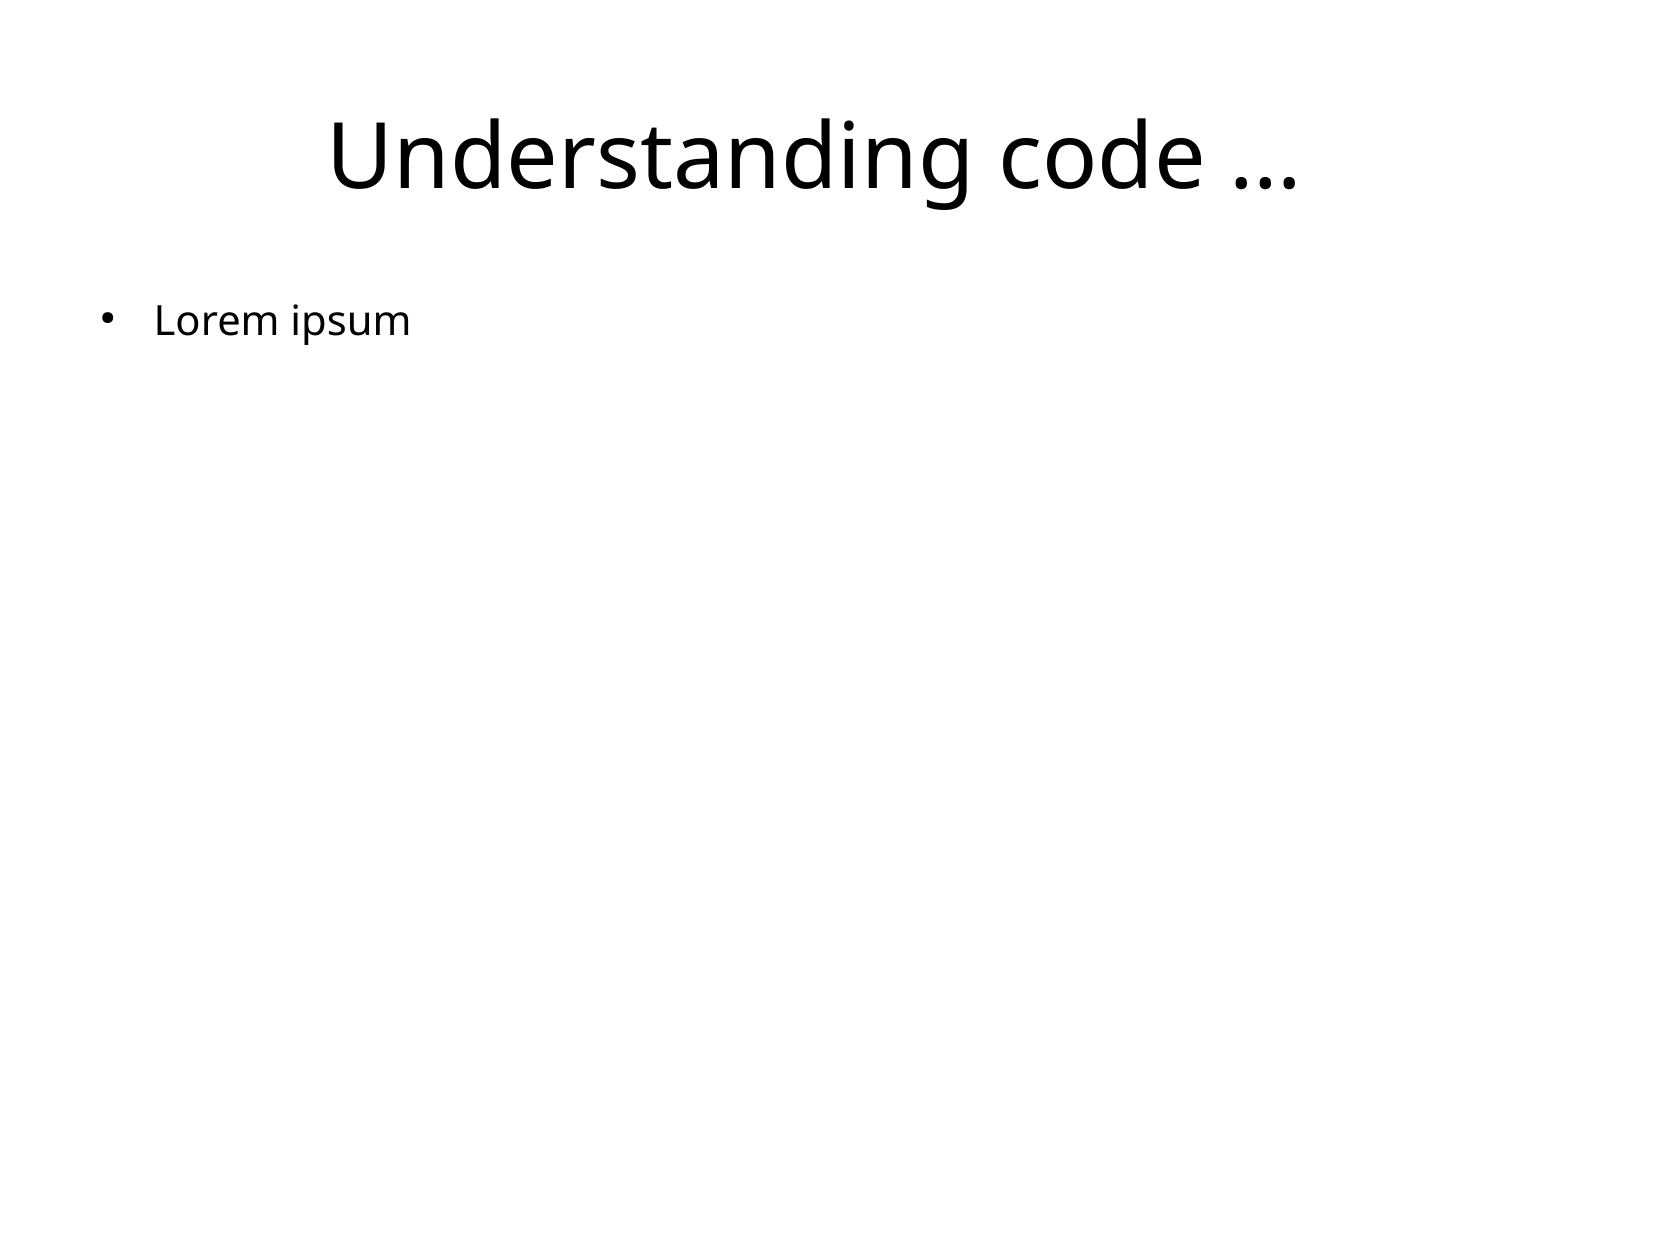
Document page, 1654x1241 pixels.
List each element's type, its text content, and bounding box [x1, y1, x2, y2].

list Lorem ipsum [82, 290, 1571, 1010]
title Understanding code … [82, 49, 1571, 257]
